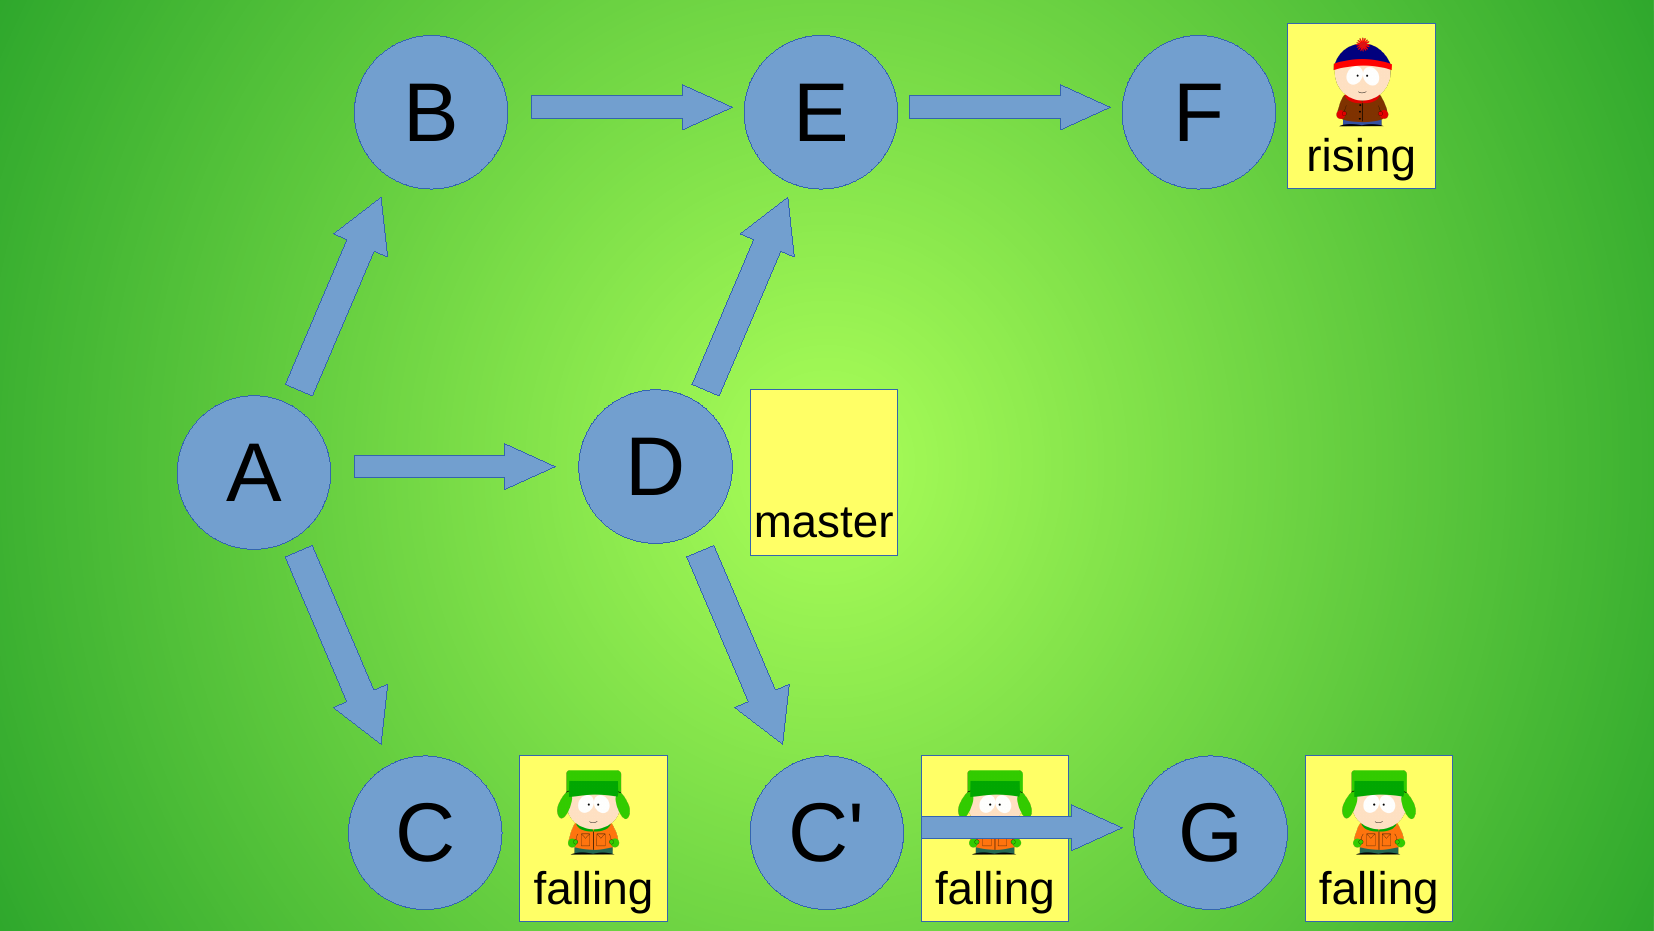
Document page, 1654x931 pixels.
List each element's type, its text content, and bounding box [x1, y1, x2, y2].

text_box falling [1305, 755, 1453, 922]
text_box D [578, 389, 733, 544]
text_box F [1122, 35, 1276, 190]
text_box C' [750, 755, 904, 910]
text_box [285, 545, 388, 745]
text_box [354, 443, 556, 490]
text_box A [177, 395, 331, 550]
text_box C [348, 755, 503, 910]
text_box [691, 197, 795, 396]
picture [555, 767, 632, 857]
text_box master [750, 389, 898, 556]
text_box [285, 197, 388, 396]
text_box rising [1287, 23, 1436, 189]
text_box [531, 84, 733, 130]
text_box [921, 804, 1123, 851]
text_box falling [921, 755, 1069, 816]
text_box [686, 545, 790, 745]
picture [1331, 35, 1394, 128]
text_box G [1133, 755, 1288, 910]
text_box falling [519, 755, 668, 922]
text_box falling [921, 839, 1069, 922]
picture [956, 839, 1034, 857]
text_box B [354, 35, 508, 190]
picture [1340, 767, 1418, 857]
text_box E [744, 35, 898, 190]
picture [956, 767, 1034, 816]
text_box [909, 84, 1111, 130]
